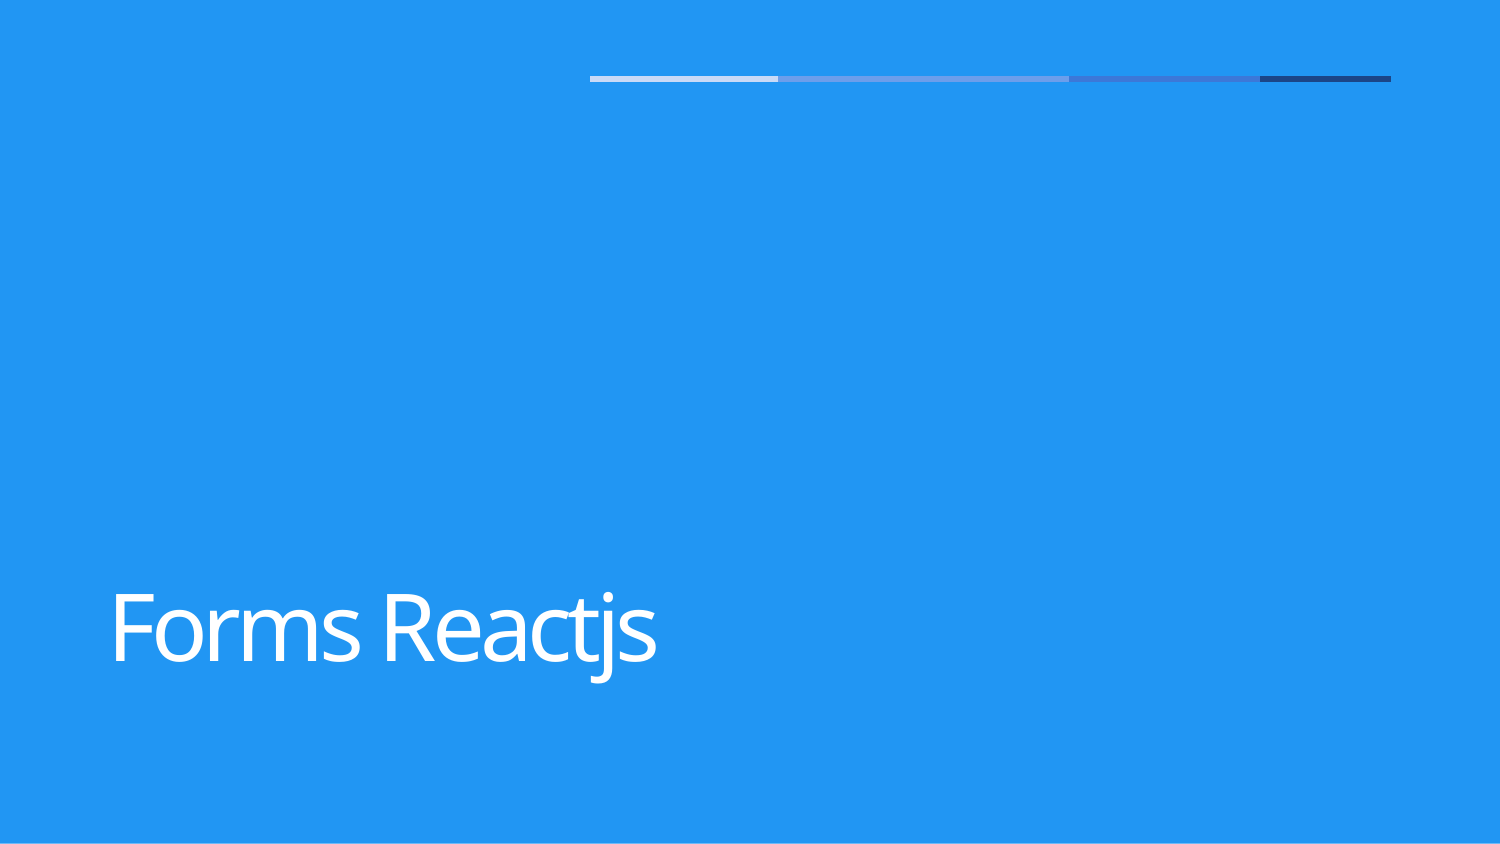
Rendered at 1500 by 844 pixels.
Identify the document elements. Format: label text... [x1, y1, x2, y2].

text_box [0, 0, 1500, 844]
text_box Forms Reactjs [105, 451, 954, 681]
